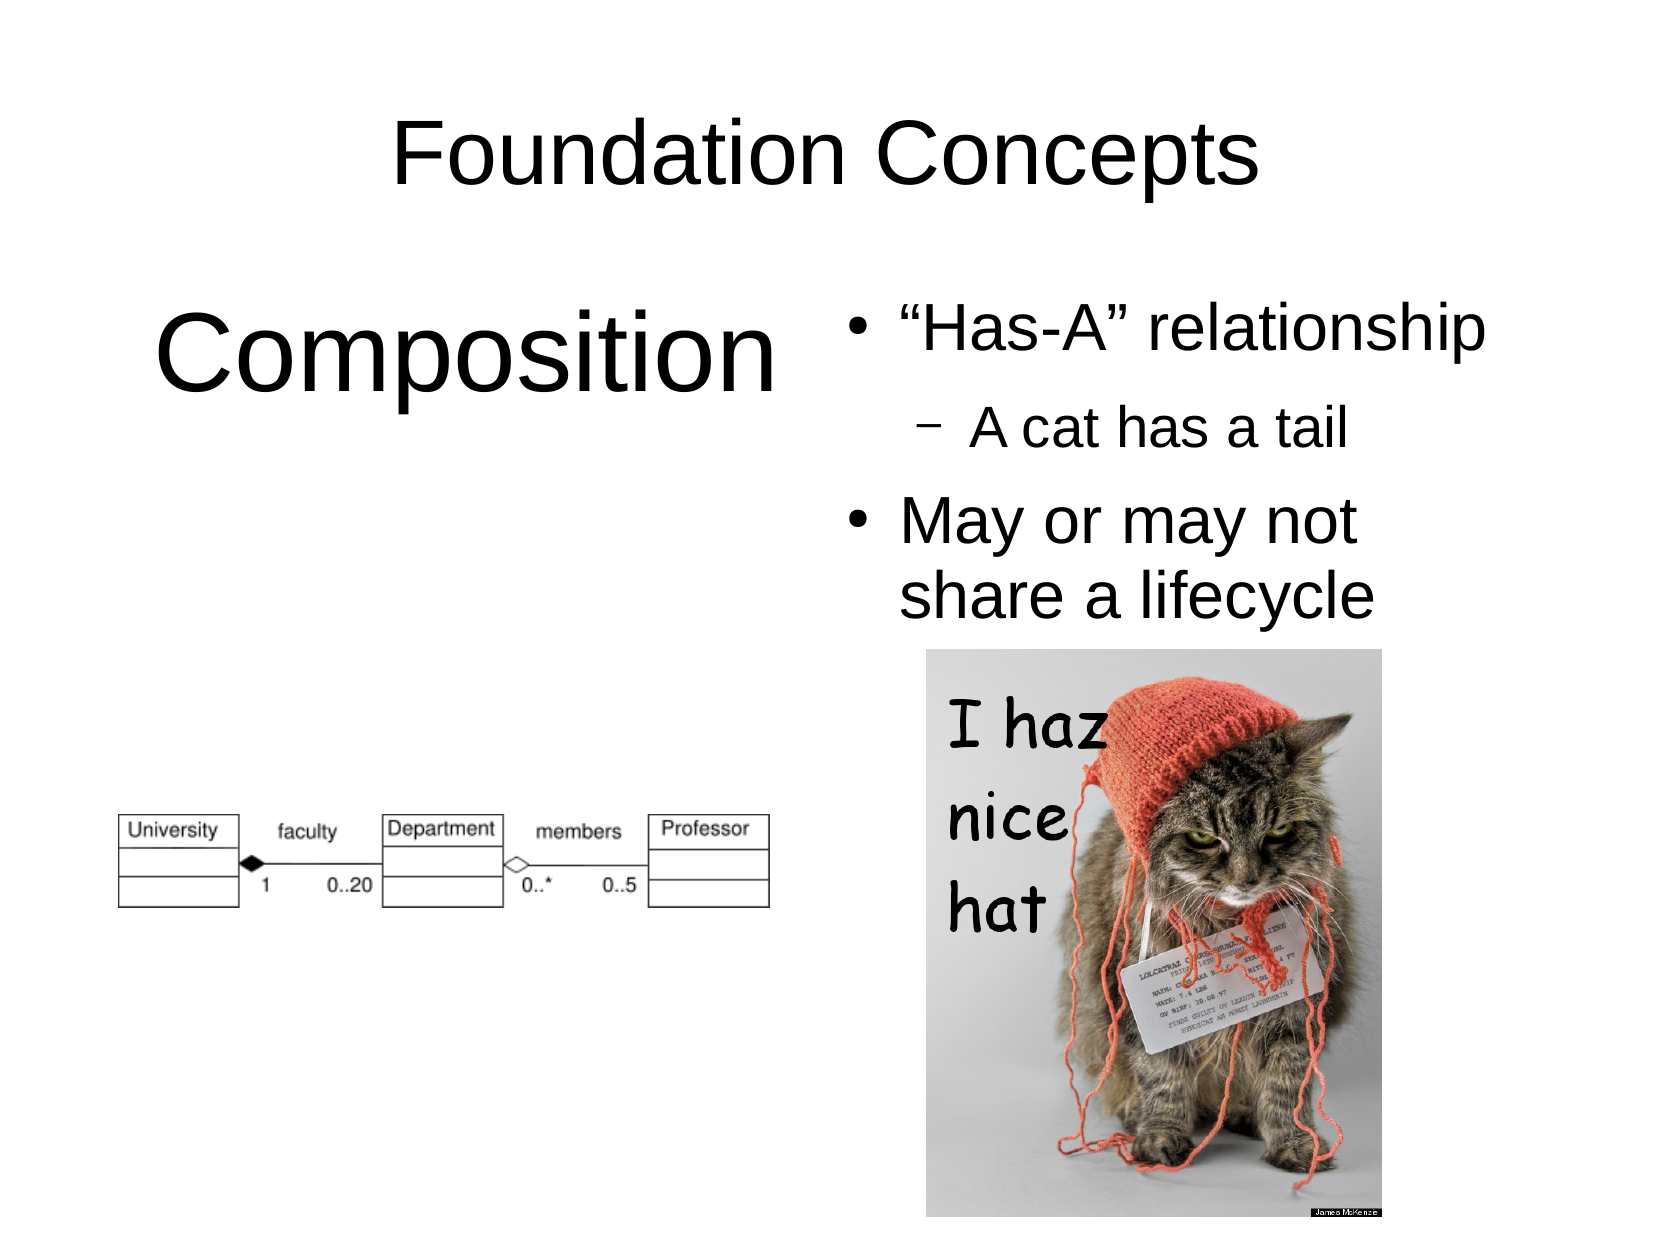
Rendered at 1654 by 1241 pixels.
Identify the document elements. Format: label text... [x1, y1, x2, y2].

list Composition [82, 290, 793, 634]
list “Has-A” relationship A cat has a tail May or may not share a lifecycle [828, 290, 1539, 697]
title Foundation Concepts [82, 49, 1571, 257]
picture [118, 814, 770, 908]
picture [926, 649, 1382, 1217]
